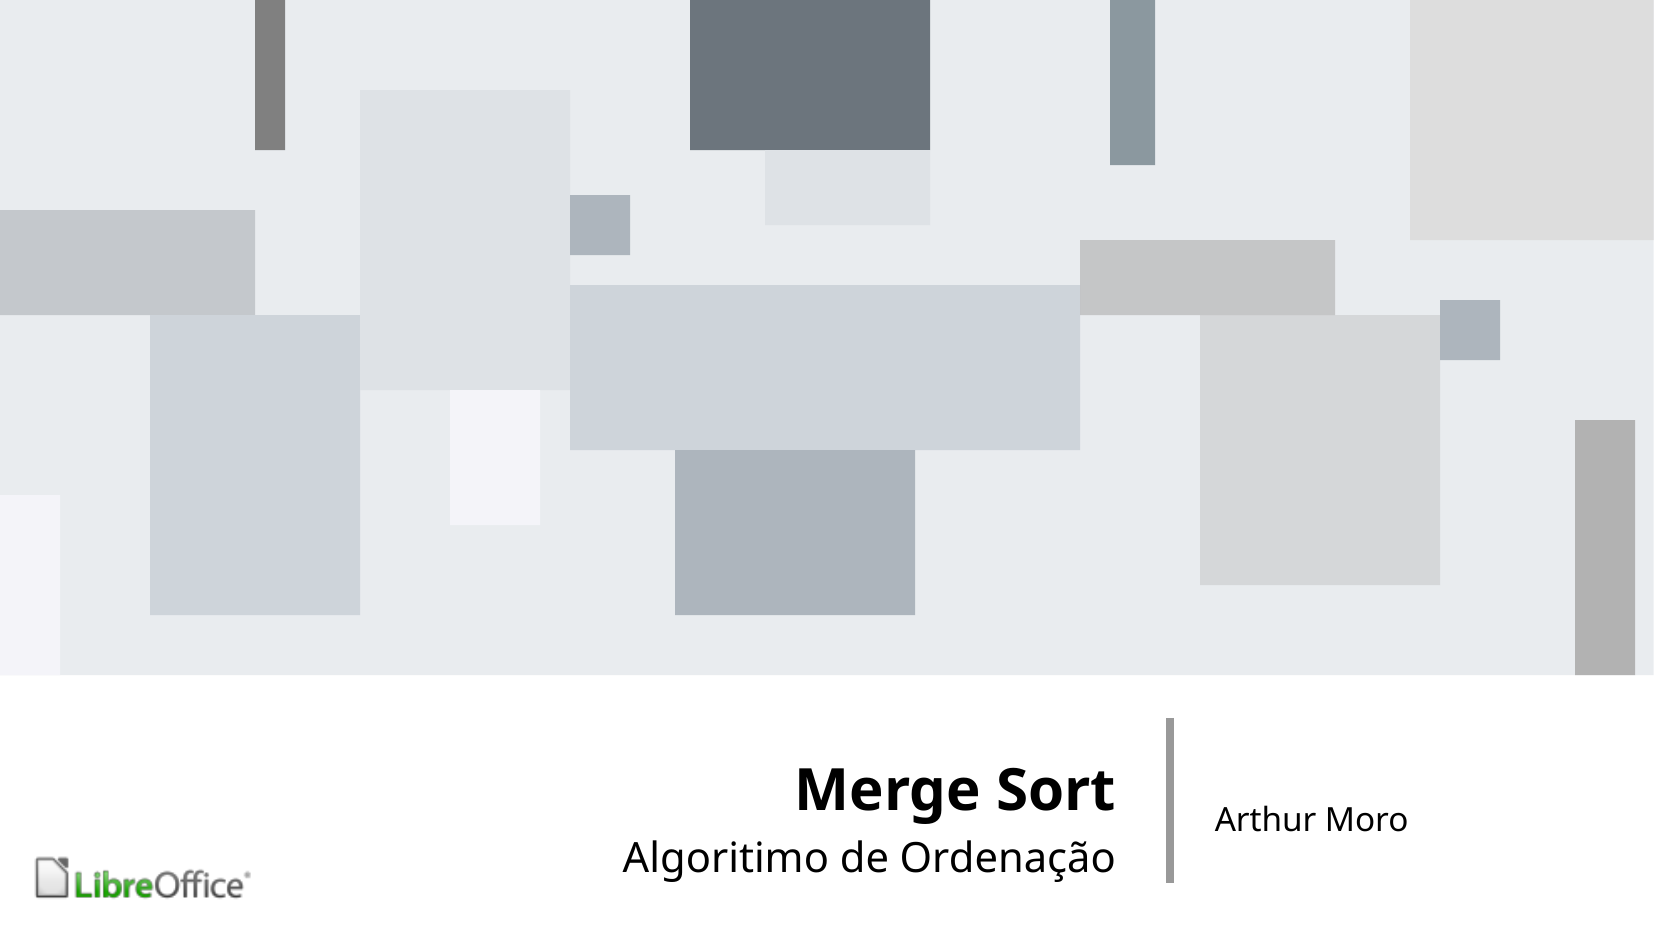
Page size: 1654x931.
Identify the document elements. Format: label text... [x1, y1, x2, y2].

text_box Merge Sort Algoritimo de Ordenação [562, 740, 1131, 931]
picture [30, 852, 256, 903]
text_box Arthur Moro [1200, 788, 1591, 871]
